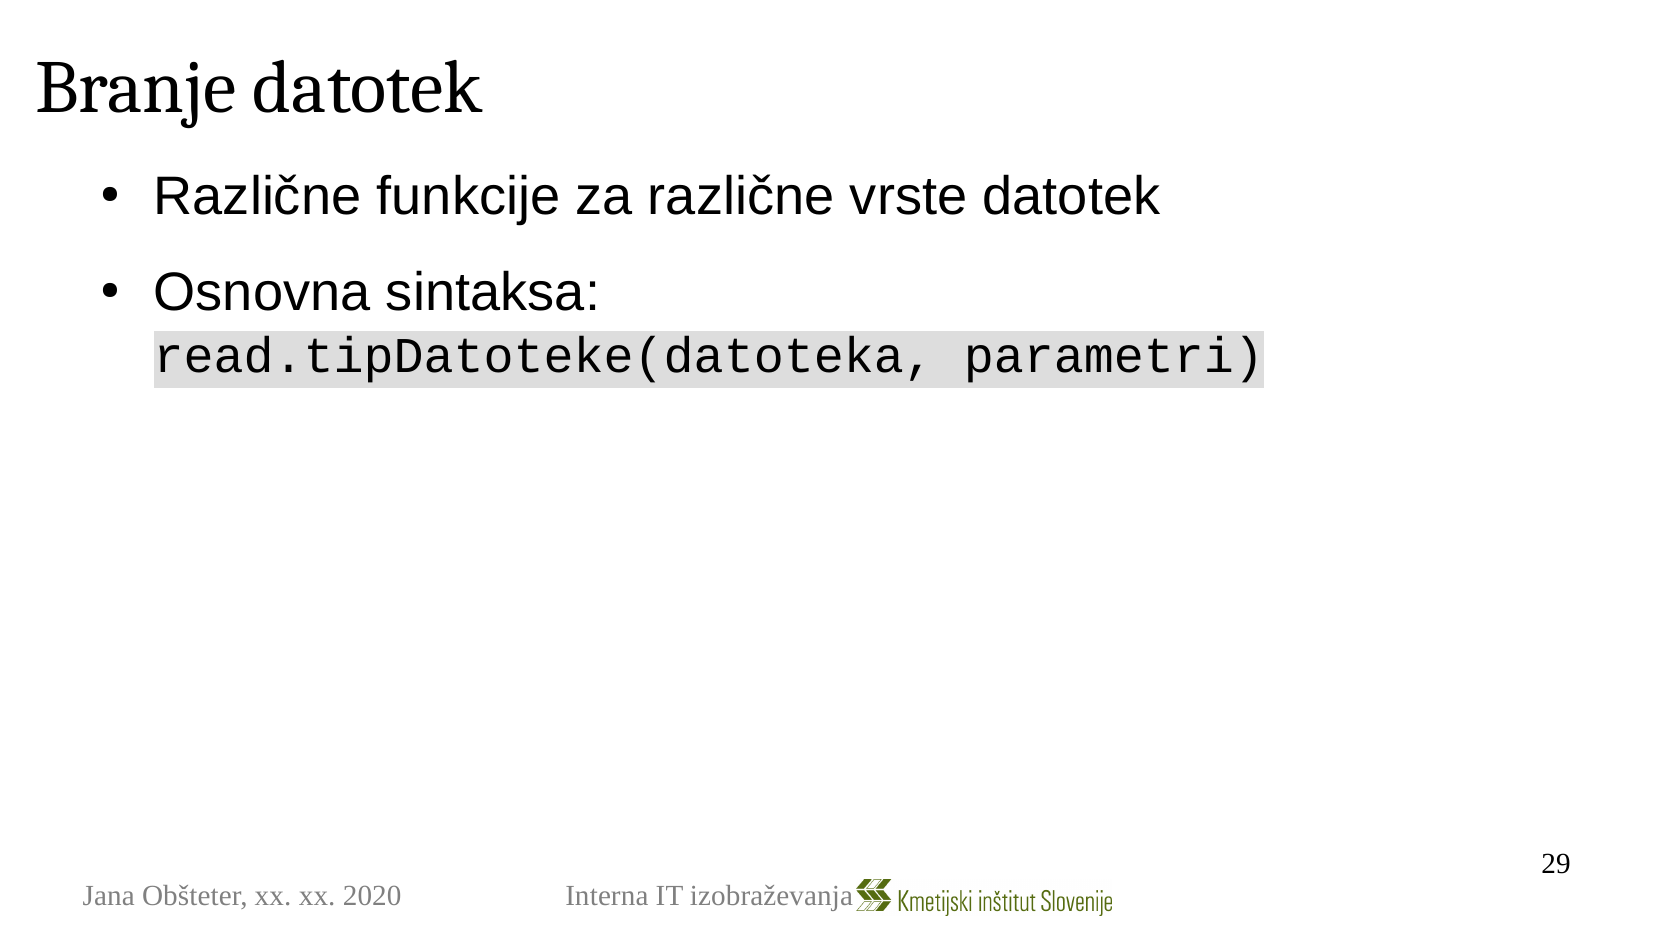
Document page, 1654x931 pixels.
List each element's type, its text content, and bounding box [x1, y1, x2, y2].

picture [856, 879, 1112, 916]
list Različne funkcije za različne vrste datotek Osnovna sintaksa: read.tipDatoteke(datoteka, parametri) [82, 165, 1571, 769]
title Branje datotek [35, 21, 1524, 154]
